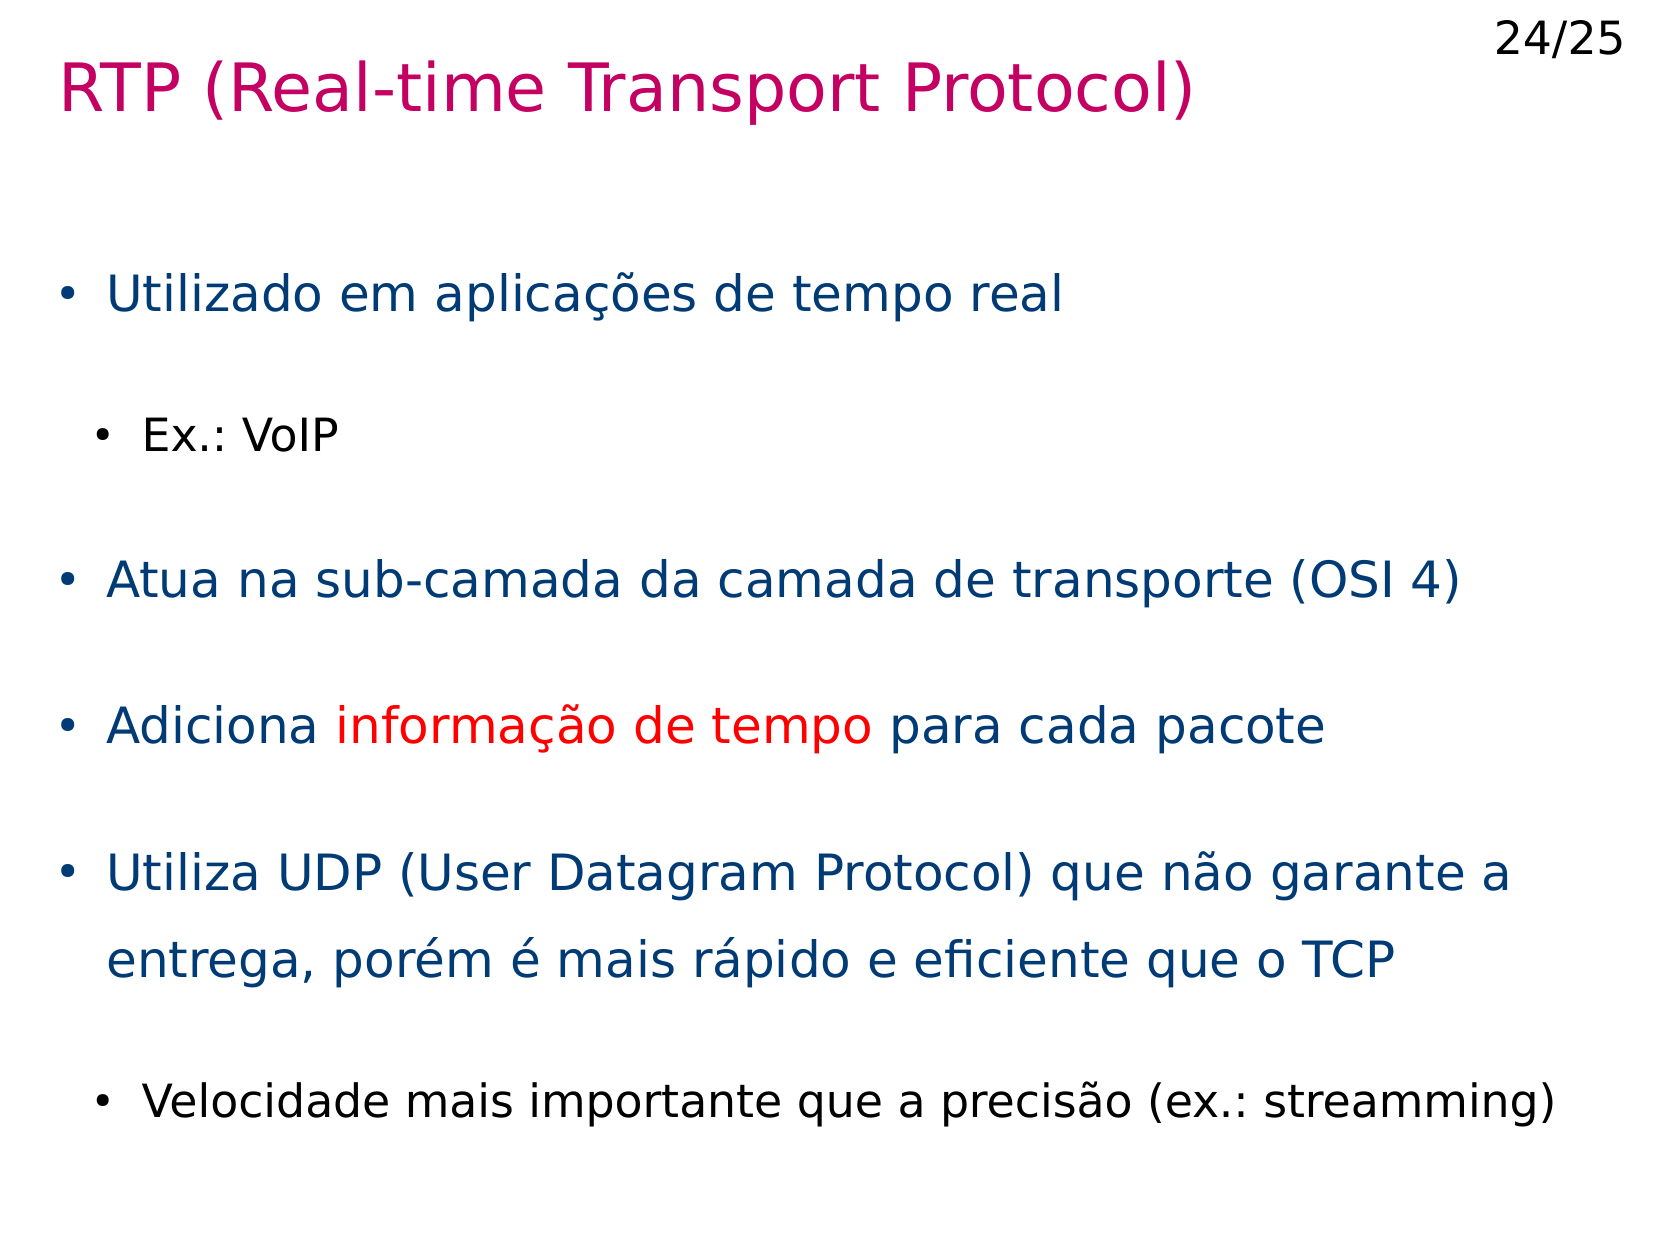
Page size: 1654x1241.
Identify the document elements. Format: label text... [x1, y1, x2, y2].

title RTP (Real-time Transport Protocol) [59, 29, 1625, 148]
list Utilizado em aplicações de tempo real Ex.: VoIP Atua na sub-camada da camada de transporte (OSI 4) Adiciona informação de tempo para cada pacote Utiliza UDP (User Datagram Protocol) que não garante a entrega, porém é mais rápido e eficiente que o TCP Velocidade mais importante que a precisão (ex.: streamming) [59, 236, 1625, 1211]
